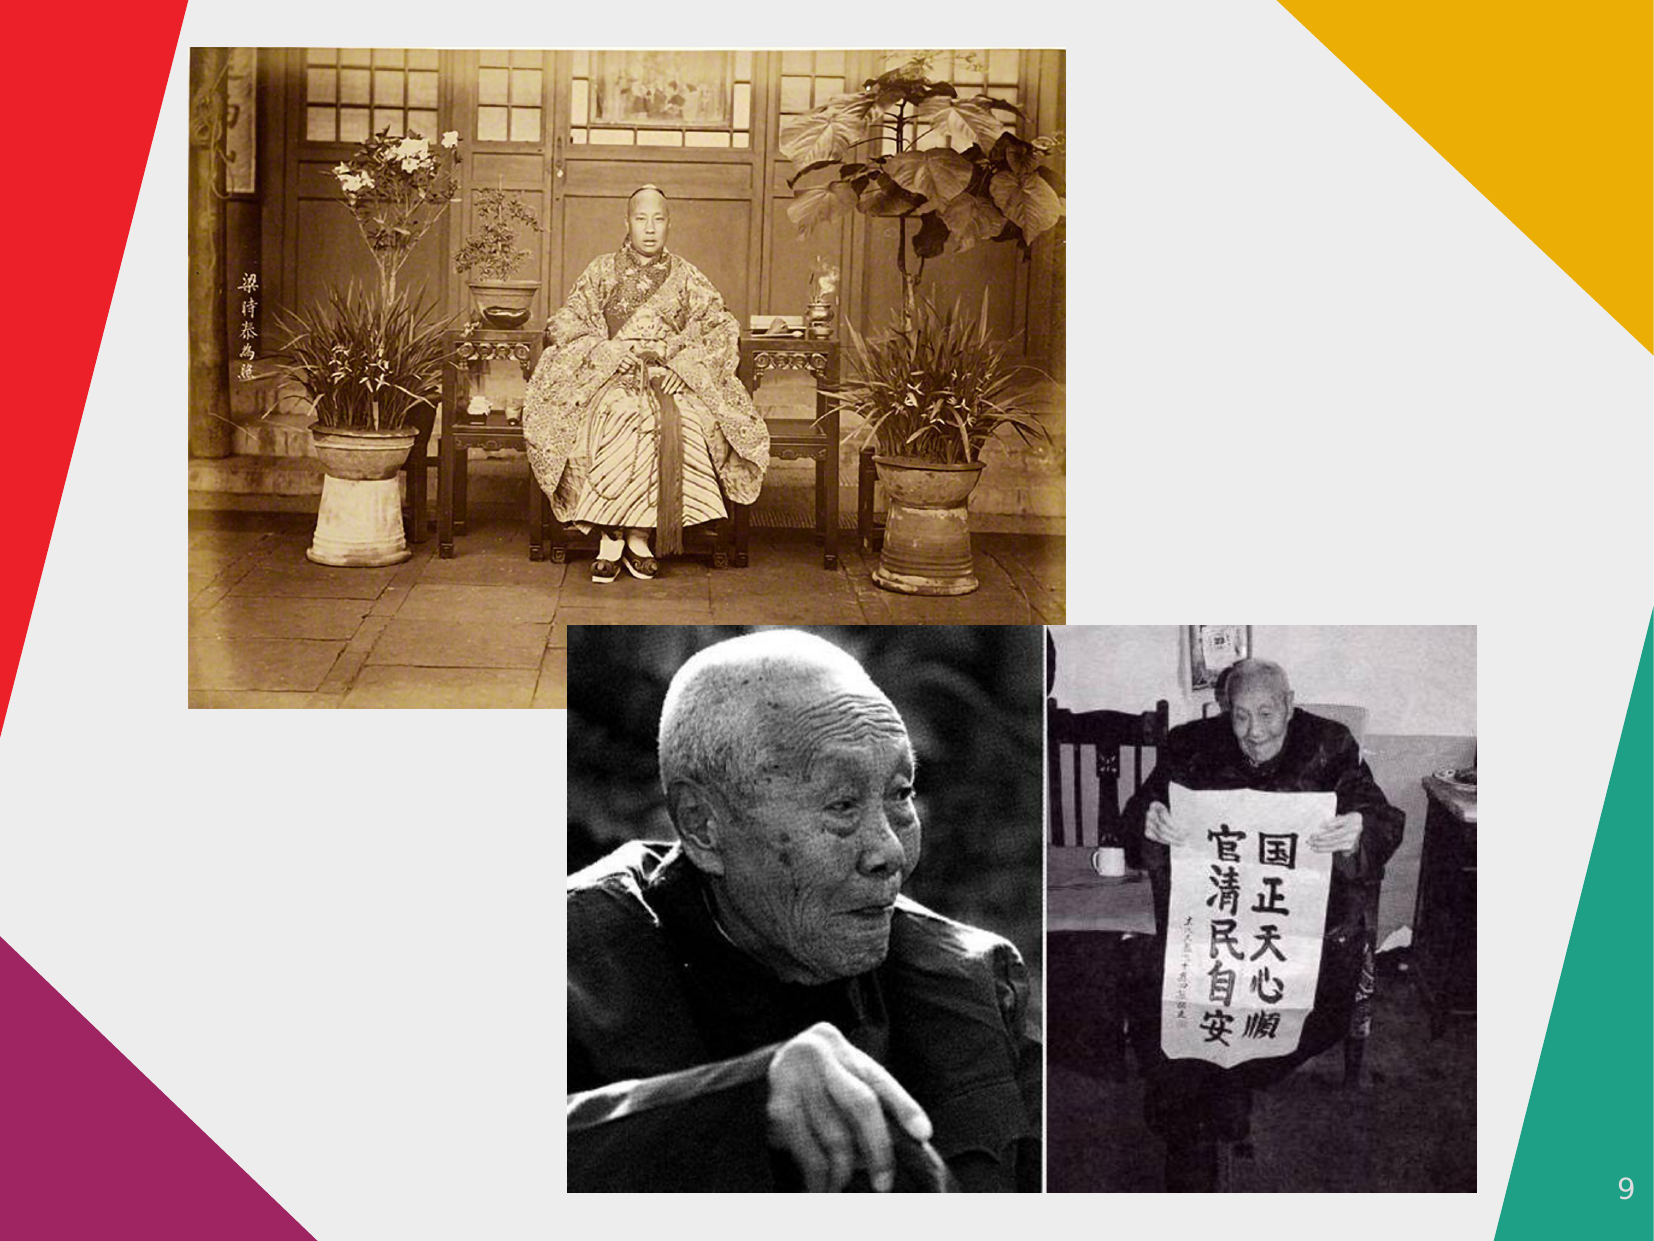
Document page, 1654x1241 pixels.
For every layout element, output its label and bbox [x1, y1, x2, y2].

picture [188, 47, 1477, 1193]
